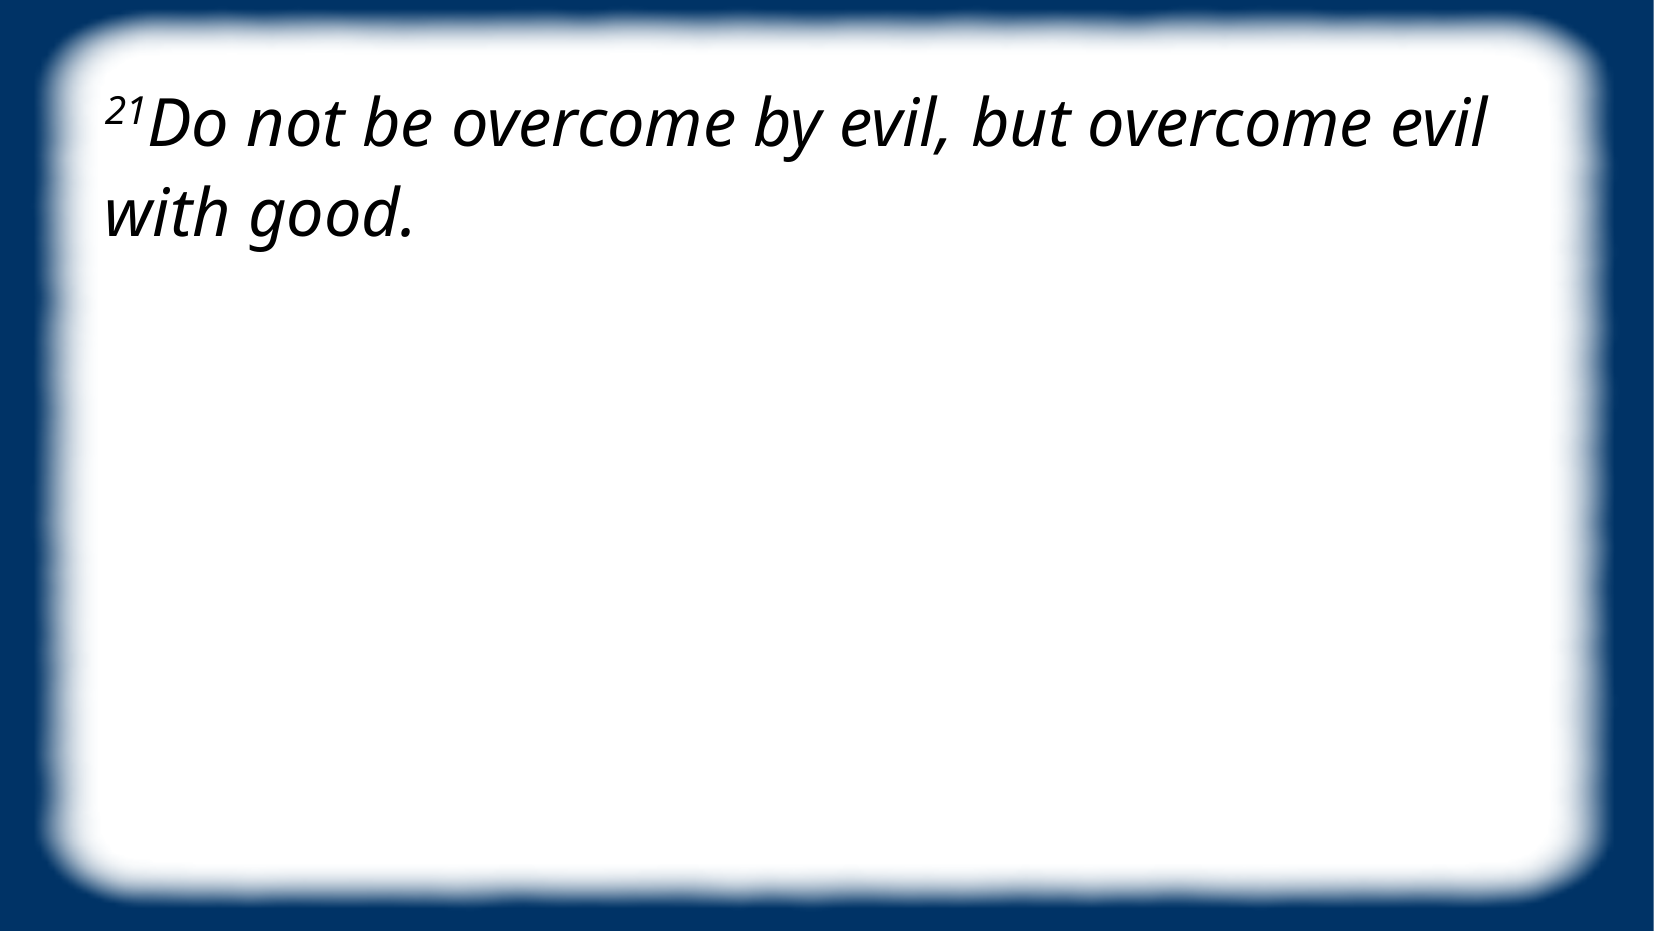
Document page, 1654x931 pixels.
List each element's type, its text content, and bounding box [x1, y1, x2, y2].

picture [0, 0, 1654, 931]
text_box 21Do not be overcome by evil, but overcome evil with good. [90, 67, 1576, 316]
